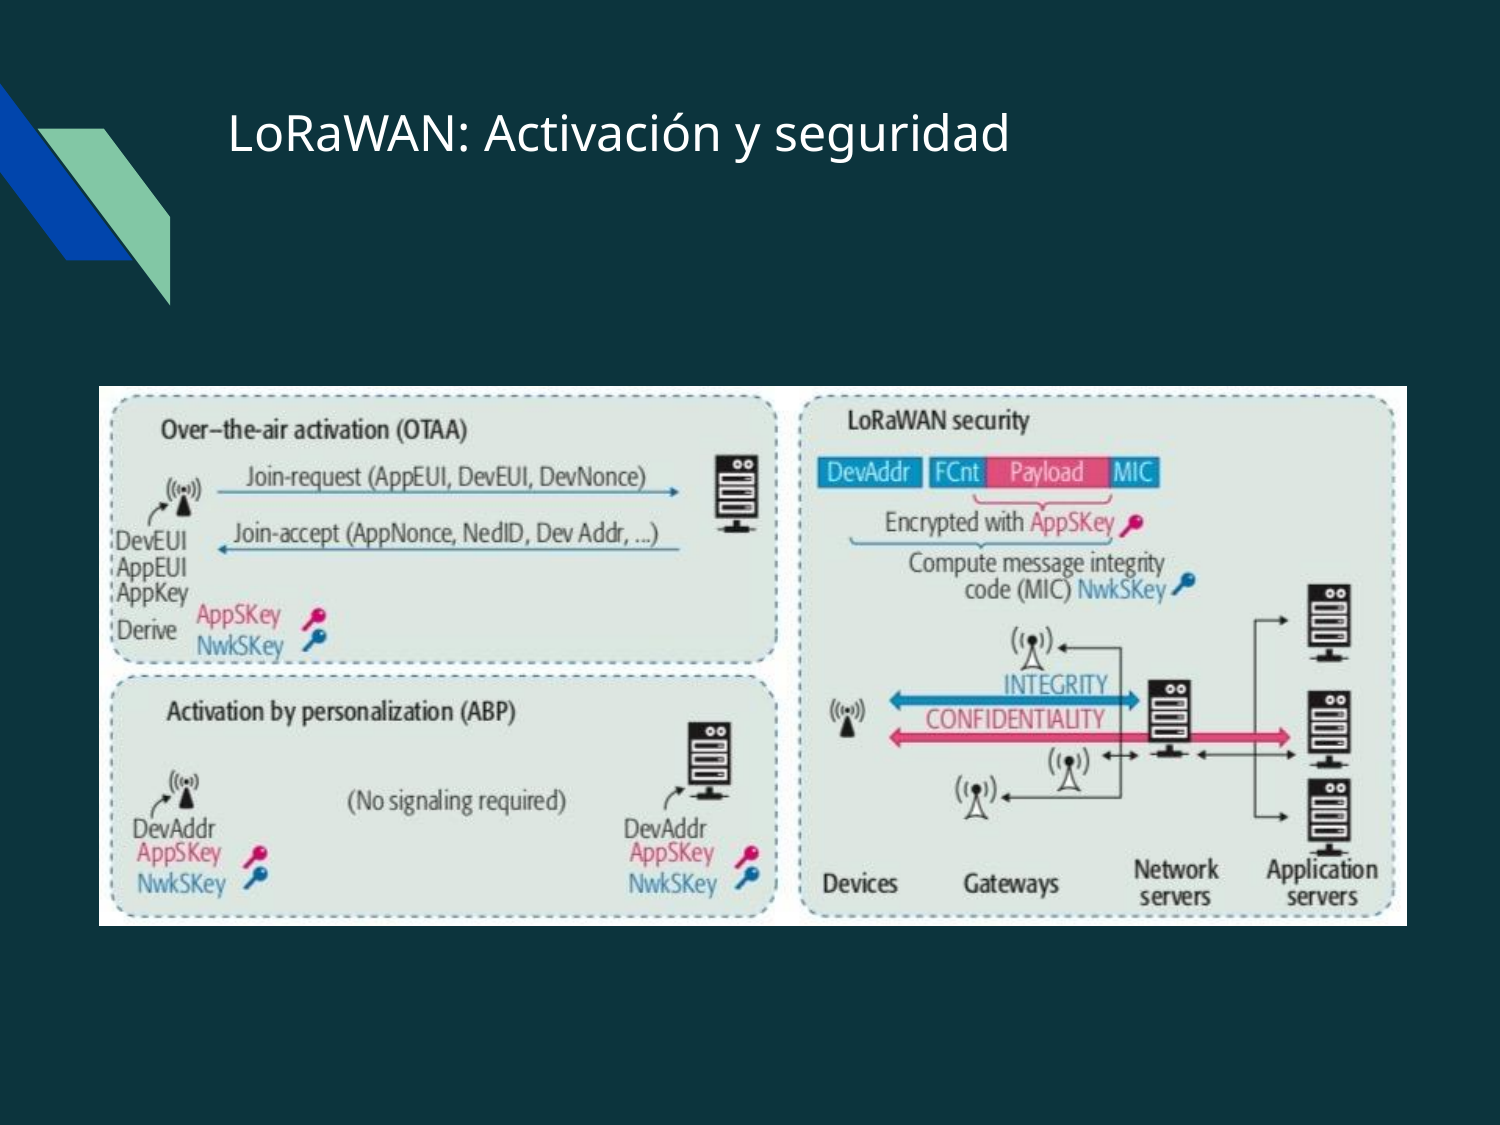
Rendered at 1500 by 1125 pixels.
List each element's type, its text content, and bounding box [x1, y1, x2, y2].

title LoRaWAN: Activación y seguridad [212, 86, 1368, 287]
picture [99, 386, 1407, 926]
